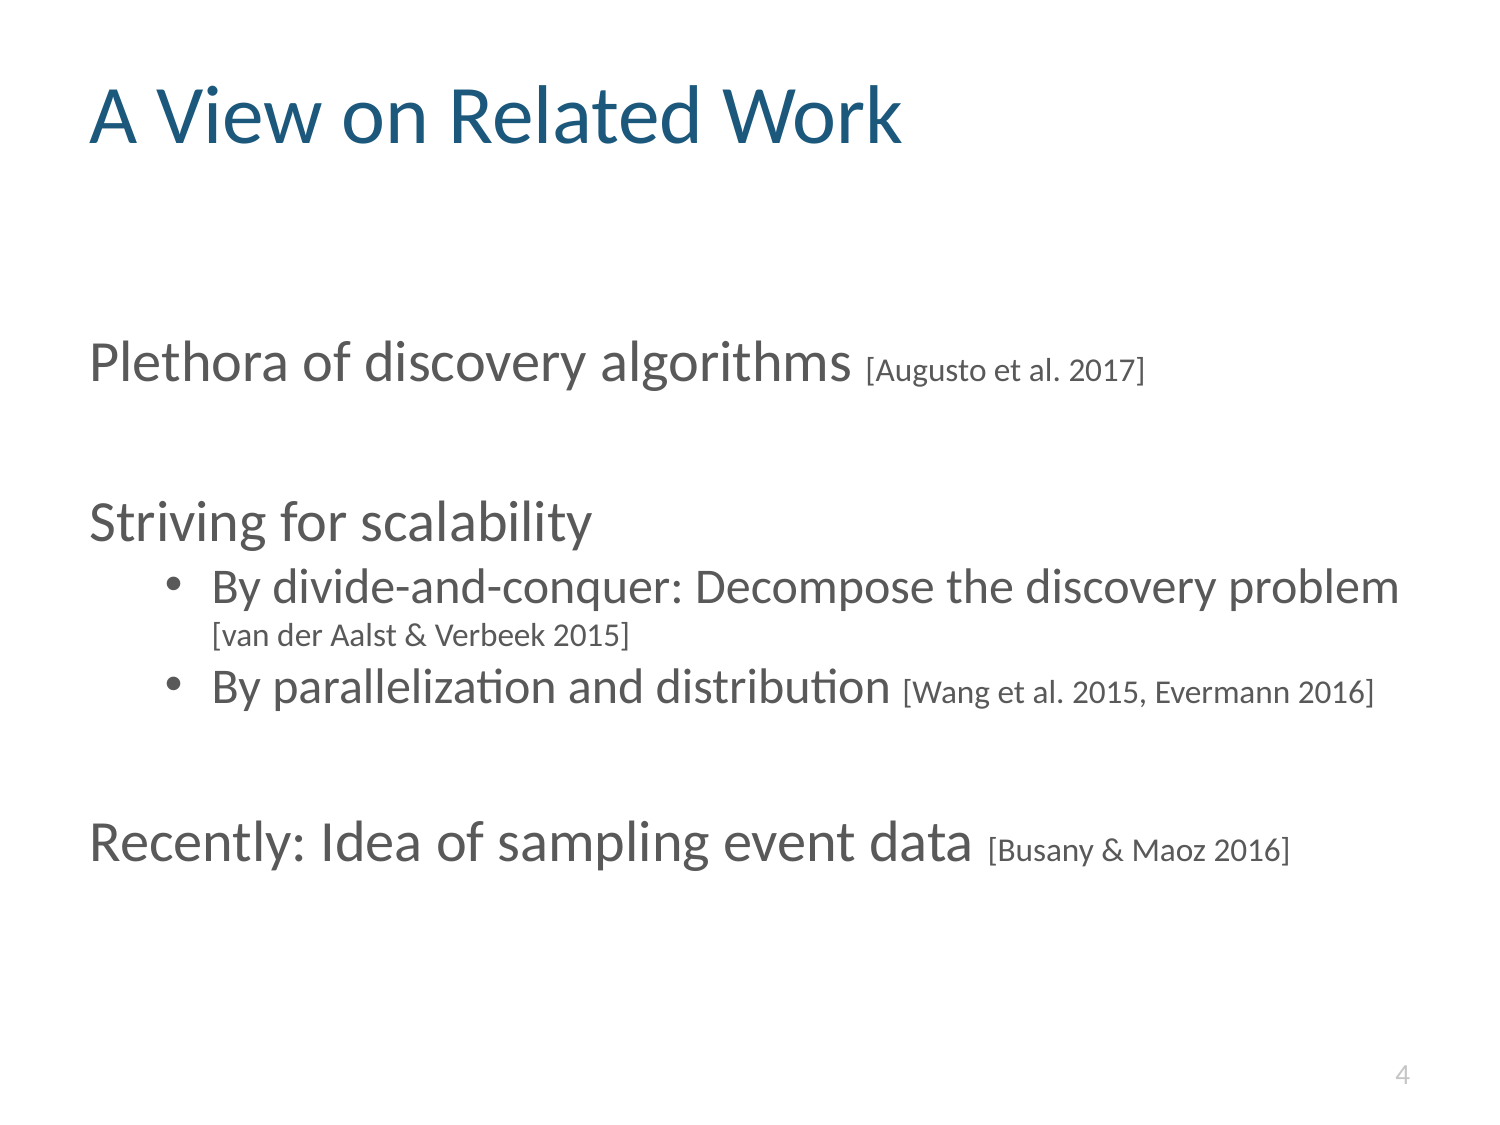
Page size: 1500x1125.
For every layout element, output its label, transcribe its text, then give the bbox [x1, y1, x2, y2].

text_box A View on Related Work [75, 45, 1431, 175]
text_box Plethora of discovery algorithms [Augusto et al. 2017] Striving for scalability By divide-and-conquer: Decompose the discovery problem [van der Aalst & Verbeek 2015] By parallelization and distribution [Wang et al. 2015, Evermann 2016] Recently: Idea of sampling event data [Busany & Maoz 2016] [74, 245, 1425, 1033]
text_box <number> [1074, 1042, 1425, 1103]
